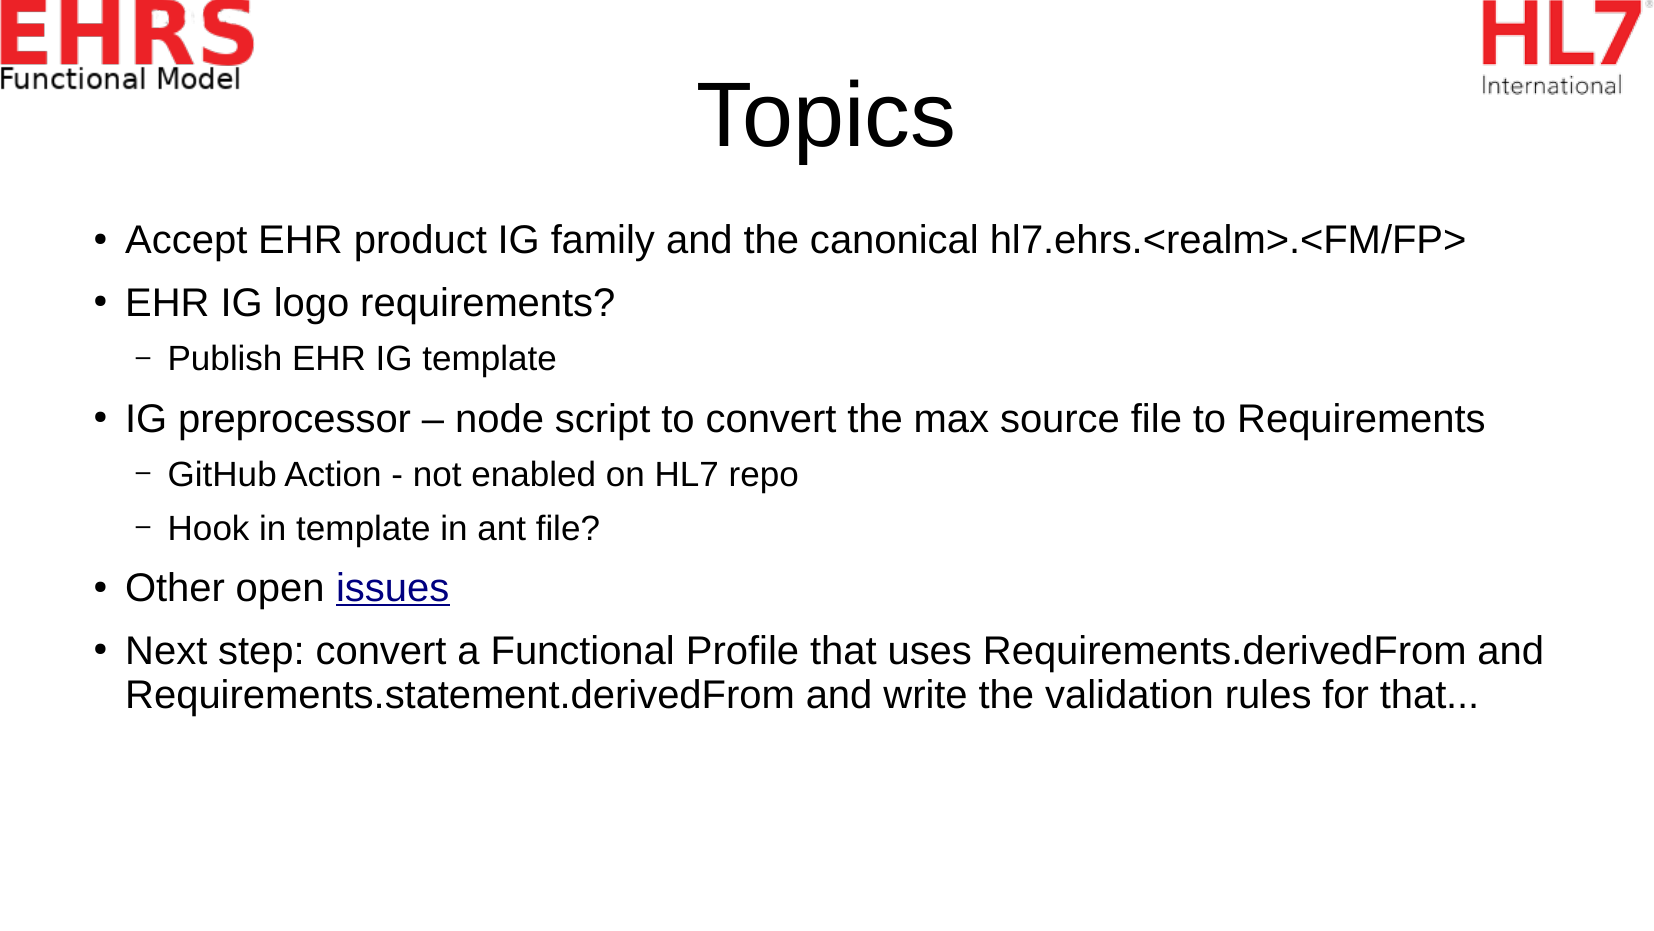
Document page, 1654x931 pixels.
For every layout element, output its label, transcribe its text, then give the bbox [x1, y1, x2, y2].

picture [1482, 0, 1654, 95]
title Topics [82, 37, 1571, 193]
picture [0, 0, 255, 95]
list Accept EHR product IG family and the canonical hl7.ehrs.<realm>.<FM/FP> EHR IG logo requirements? Publish EHR IG template IG preprocessor – node script to convert the max source file to Requirements GitHub Action - not enabled on HL7 repo Hook in template in ant file? Other open issues Next step: convert a Functional Profile that uses Requirements.derivedFrom and Requirements.statement.derivedFrom and write the validation rules for that... [82, 217, 1571, 758]
